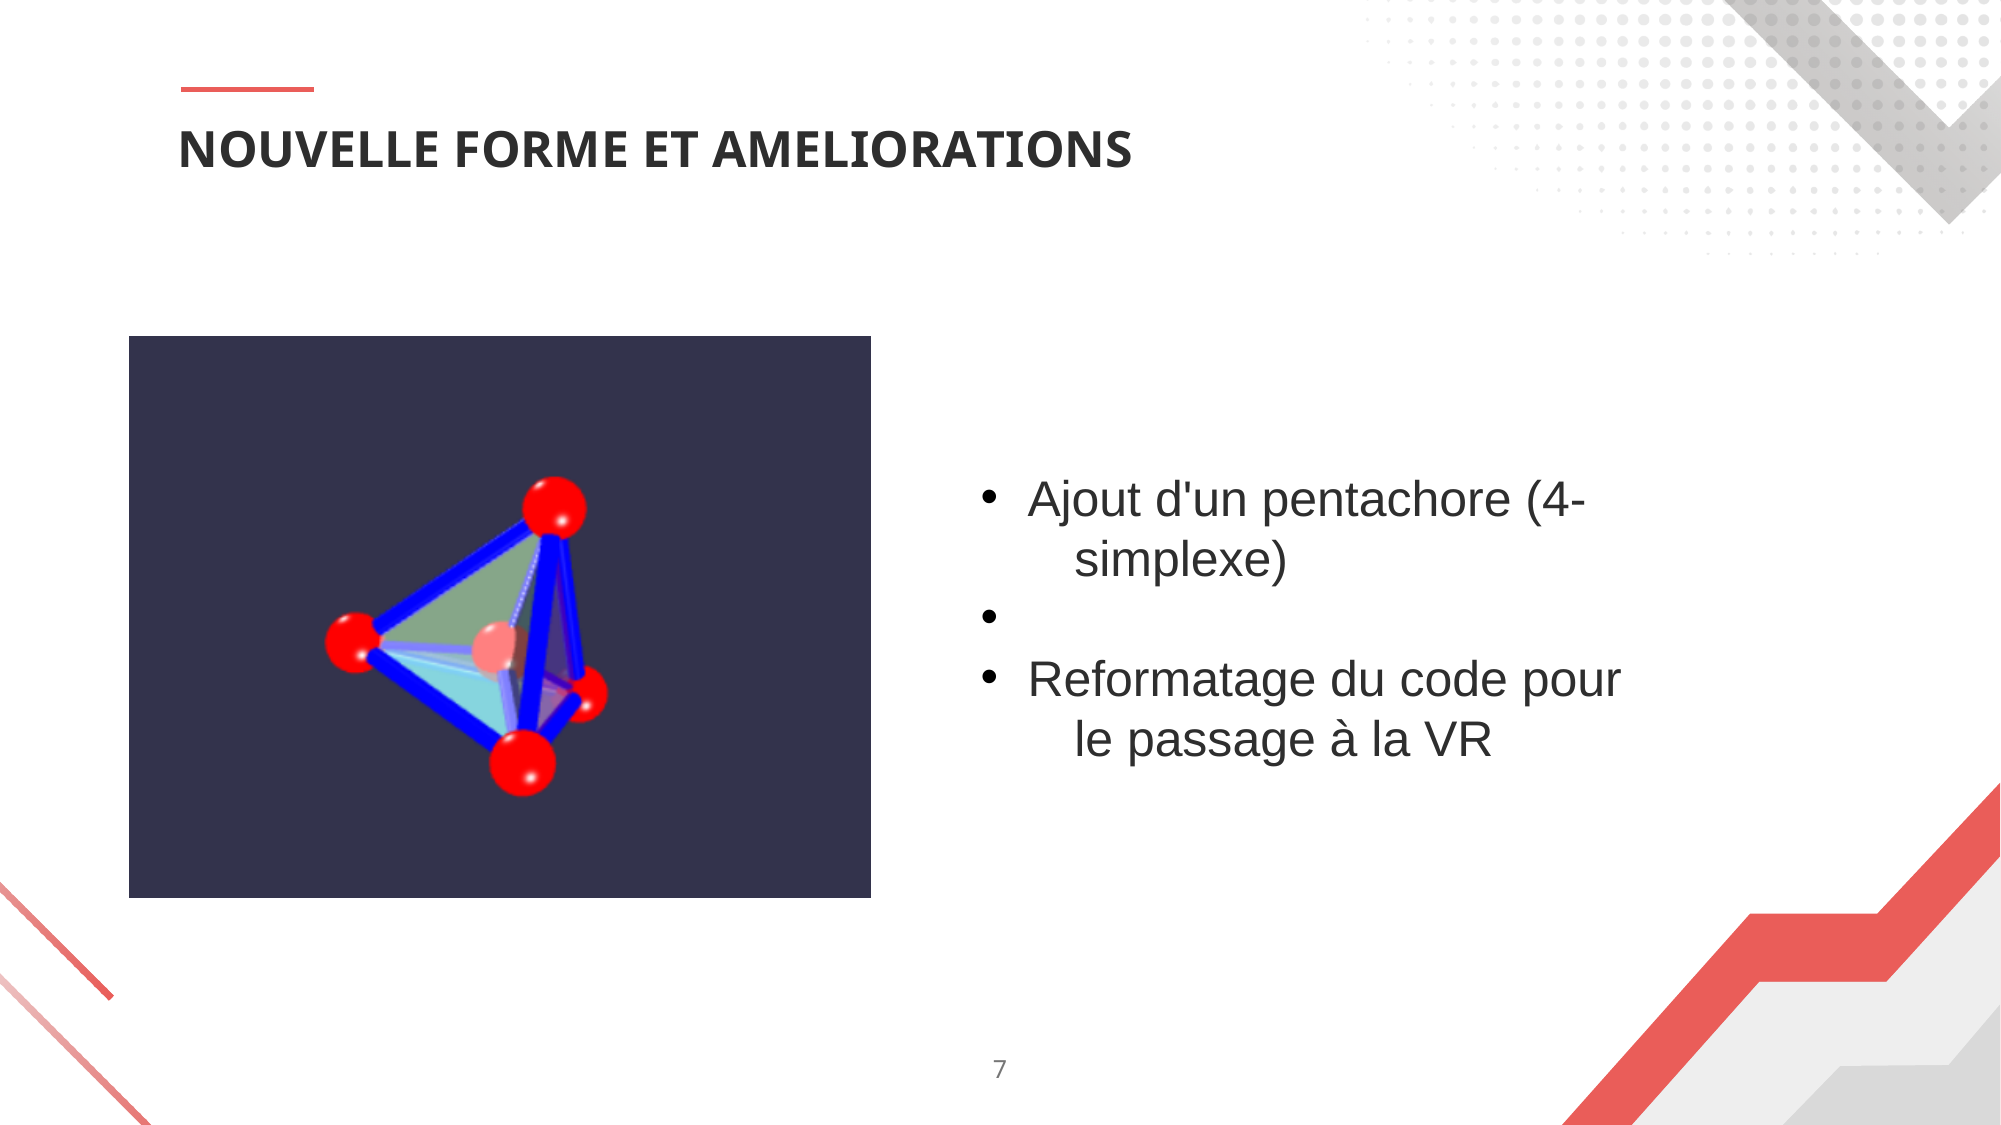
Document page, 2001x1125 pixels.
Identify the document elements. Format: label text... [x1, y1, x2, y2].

text_box Ajout d'un pentachore (4-simplexe) Reformatage du code pour le passage à la VR [965, 458, 1663, 777]
picture [129, 336, 871, 898]
text_box 7 [965, 1038, 1035, 1099]
title NOUVELLE FORME ET AMELIORATIONS [157, 97, 1843, 223]
